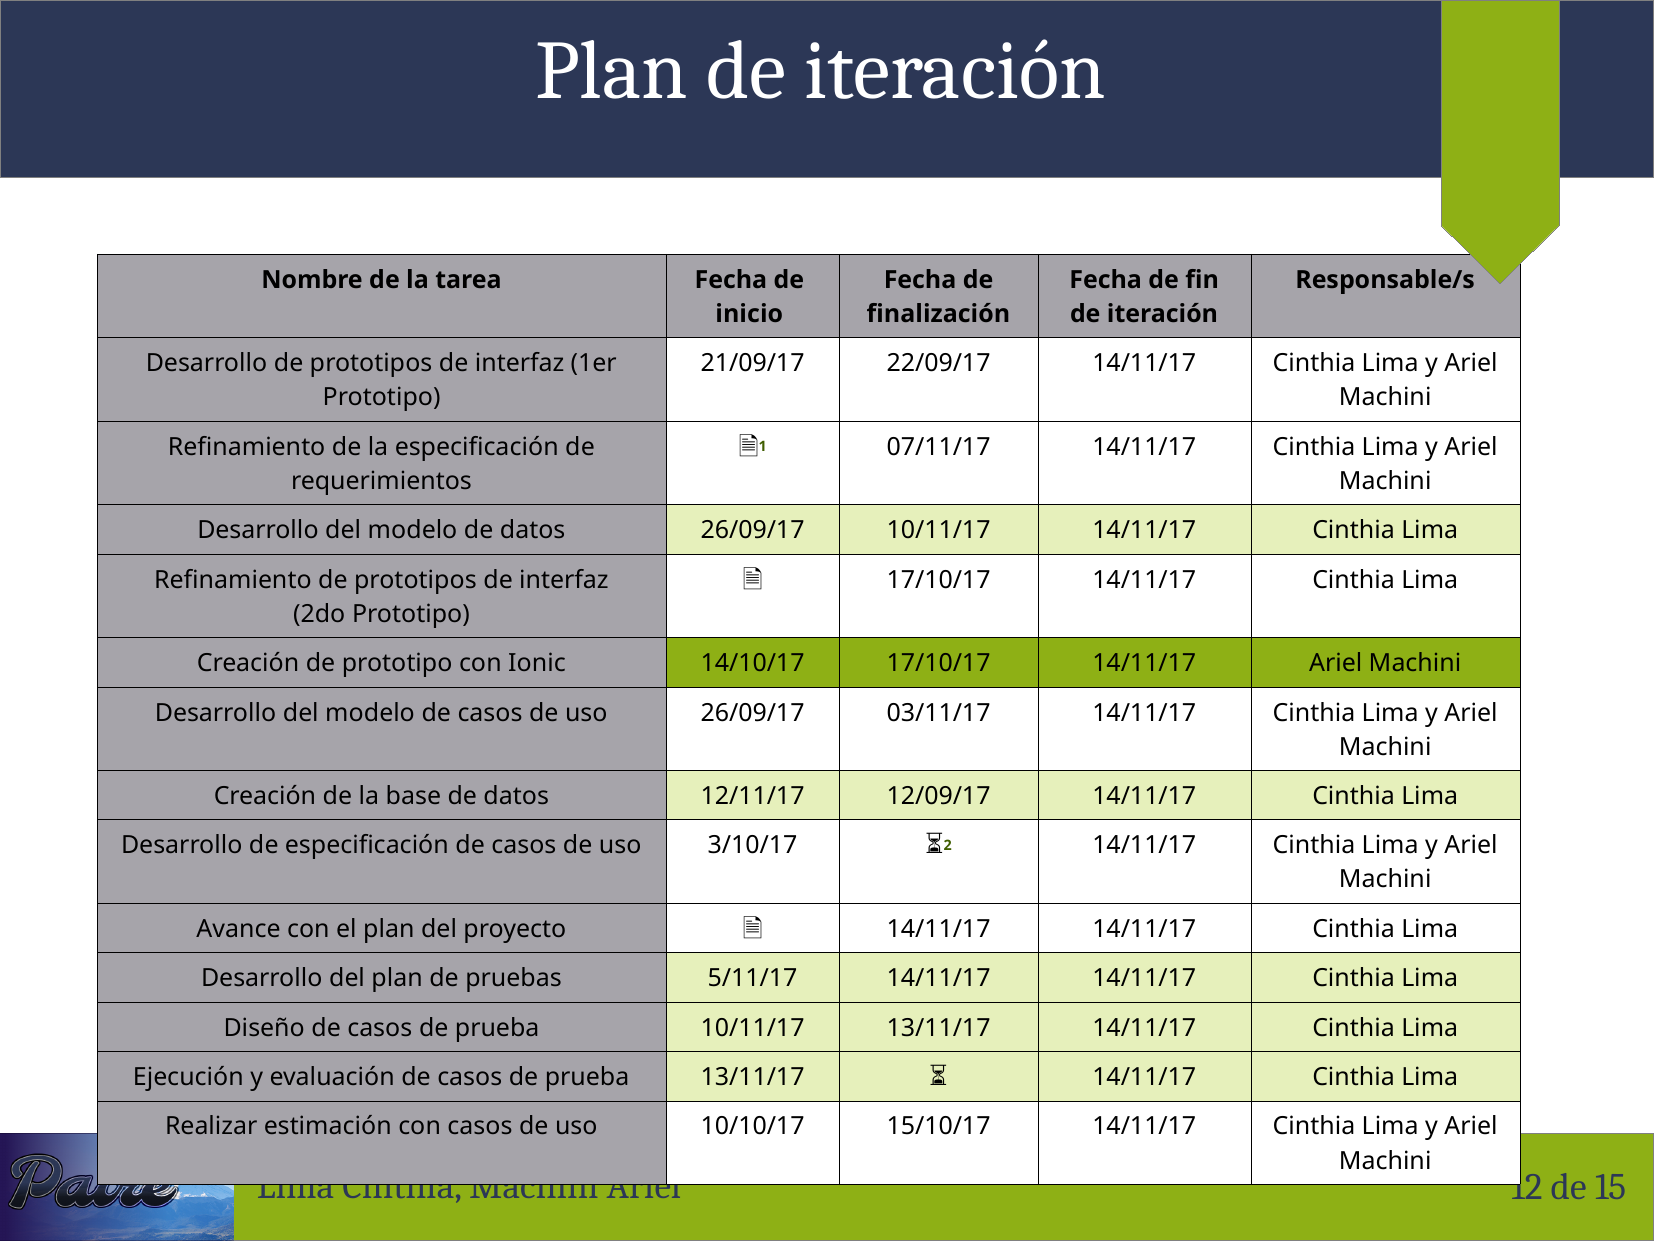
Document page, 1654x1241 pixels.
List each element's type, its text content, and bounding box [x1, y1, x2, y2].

text_box [234, 1185, 1488, 1241]
table_header Nombre de la tarea [98, 255, 666, 337]
table_cell 26/09/17 [667, 688, 839, 770]
table_cell Cinthia Lima [1252, 1052, 1520, 1101]
table_cell Cinthia Lima y Ariel Machini [1252, 338, 1520, 421]
table_cell 10/11/17 [840, 505, 1038, 554]
table_cell 14/11/17 [1039, 771, 1251, 819]
table_cell 14/11/17 [1039, 904, 1251, 952]
table_header Responsable/s [1252, 255, 1520, 337]
table_cell 26/09/17 [667, 505, 839, 554]
table_cell 22/09/17 [840, 338, 1038, 421]
table_cell Cinthia Lima y Ariel Machini [1252, 1102, 1520, 1184]
table_cell Cinthia Lima [1252, 555, 1520, 637]
table_cell Cinthia Lima [1252, 953, 1520, 1002]
table_cell Desarrollo del plan de pruebas [98, 953, 666, 1002]
table_cell 03/11/17 [840, 688, 1038, 770]
table_cell 14/11/17 [1039, 1102, 1251, 1184]
table_cell Cinthia Lima [1252, 904, 1520, 952]
table_cell 14/11/17 [1039, 338, 1251, 421]
table_header Fecha de fin de iteración [1039, 255, 1251, 337]
table_cell 🗎1 [667, 422, 839, 504]
table_header Fecha de finalización [840, 255, 1038, 337]
table_cell 12/11/17 [667, 771, 839, 819]
table_cell 14/11/17 [1039, 555, 1251, 637]
table_cell Realizar estimación con casos de uso [98, 1102, 666, 1184]
table_cell 17/10/17 [840, 638, 1038, 687]
table_cell 14/11/17 [1039, 422, 1251, 504]
table_cell 🗎 [667, 904, 839, 952]
table_cell Cinthia Lima [1252, 771, 1520, 819]
table_cell ⏳2 [840, 820, 1038, 903]
table_cell Avance con el plan del proyecto [98, 904, 666, 952]
table_cell 10/11/17 [667, 1003, 839, 1051]
text_box [0, 0, 1654, 284]
text_box Lima Cinthia, Machini Ariel [242, 1185, 715, 1217]
table_cell Refinamiento de la especificación de requerimientos [98, 422, 666, 504]
table_cell Ariel Machini [1252, 638, 1520, 687]
table_cell 10/10/17 [667, 1102, 839, 1184]
table_cell 17/10/17 [840, 555, 1038, 637]
table_cell 14/11/17 [840, 953, 1038, 1002]
table_cell Refinamiento de prototipos de interfaz (2do Prototipo) [98, 555, 666, 637]
table_cell 12/09/17 [840, 771, 1038, 819]
table_cell 14/11/17 [1039, 820, 1251, 903]
table_cell ⏳ [840, 1052, 1038, 1101]
table_cell 14/10/17 [667, 638, 839, 687]
table_cell 13/11/17 [667, 1052, 839, 1101]
table_cell 3/10/17 [667, 820, 839, 903]
table_cell 5/11/17 [667, 953, 839, 1002]
table_cell Desarrollo de prototipos de interfaz (1er Prototipo) [98, 338, 666, 421]
table_cell 14/11/17 [1039, 1003, 1251, 1051]
table_cell 07/11/17 [840, 422, 1038, 504]
table_cell 14/11/17 [840, 904, 1038, 952]
table_cell Creación de la base de datos [98, 771, 666, 819]
picture [0, 1133, 234, 1241]
table_cell Diseño de casos de prueba [98, 1003, 666, 1051]
table_cell 15/10/17 [840, 1102, 1038, 1184]
table_cell Cinthia Lima [1252, 505, 1520, 554]
table_header Fecha de inicio [667, 255, 839, 337]
table_cell 21/09/17 [667, 338, 839, 421]
table_cell 13/11/17 [840, 1003, 1038, 1051]
table_cell Cinthia Lima [1252, 1003, 1520, 1051]
text_box Plan de iteración [342, 15, 1300, 130]
table_cell Desarrollo del modelo de datos [98, 505, 666, 554]
table_cell Creación de prototipo con Ionic [98, 638, 666, 687]
table_cell 14/11/17 [1039, 638, 1251, 687]
table_cell 14/11/17 [1039, 953, 1251, 1002]
text_box <number> de 15 [1488, 1158, 1654, 1241]
table_cell 14/11/17 [1039, 1052, 1251, 1101]
table_cell 🗎 [667, 555, 839, 637]
table_cell Cinthia Lima y Ariel Machini [1252, 422, 1520, 504]
table_cell Desarrollo de especificación de casos de uso [98, 820, 666, 903]
table_cell Cinthia Lima y Ariel Machini [1252, 688, 1520, 770]
table_cell Cinthia Lima y Ariel Machini [1252, 820, 1520, 903]
text_box [1521, 1133, 1654, 1158]
table_cell 14/11/17 [1039, 505, 1251, 554]
table_cell Ejecución y evaluación de casos de prueba [98, 1052, 666, 1101]
table_cell Desarrollo del modelo de casos de uso [98, 688, 666, 770]
table_cell 14/11/17 [1039, 688, 1251, 770]
